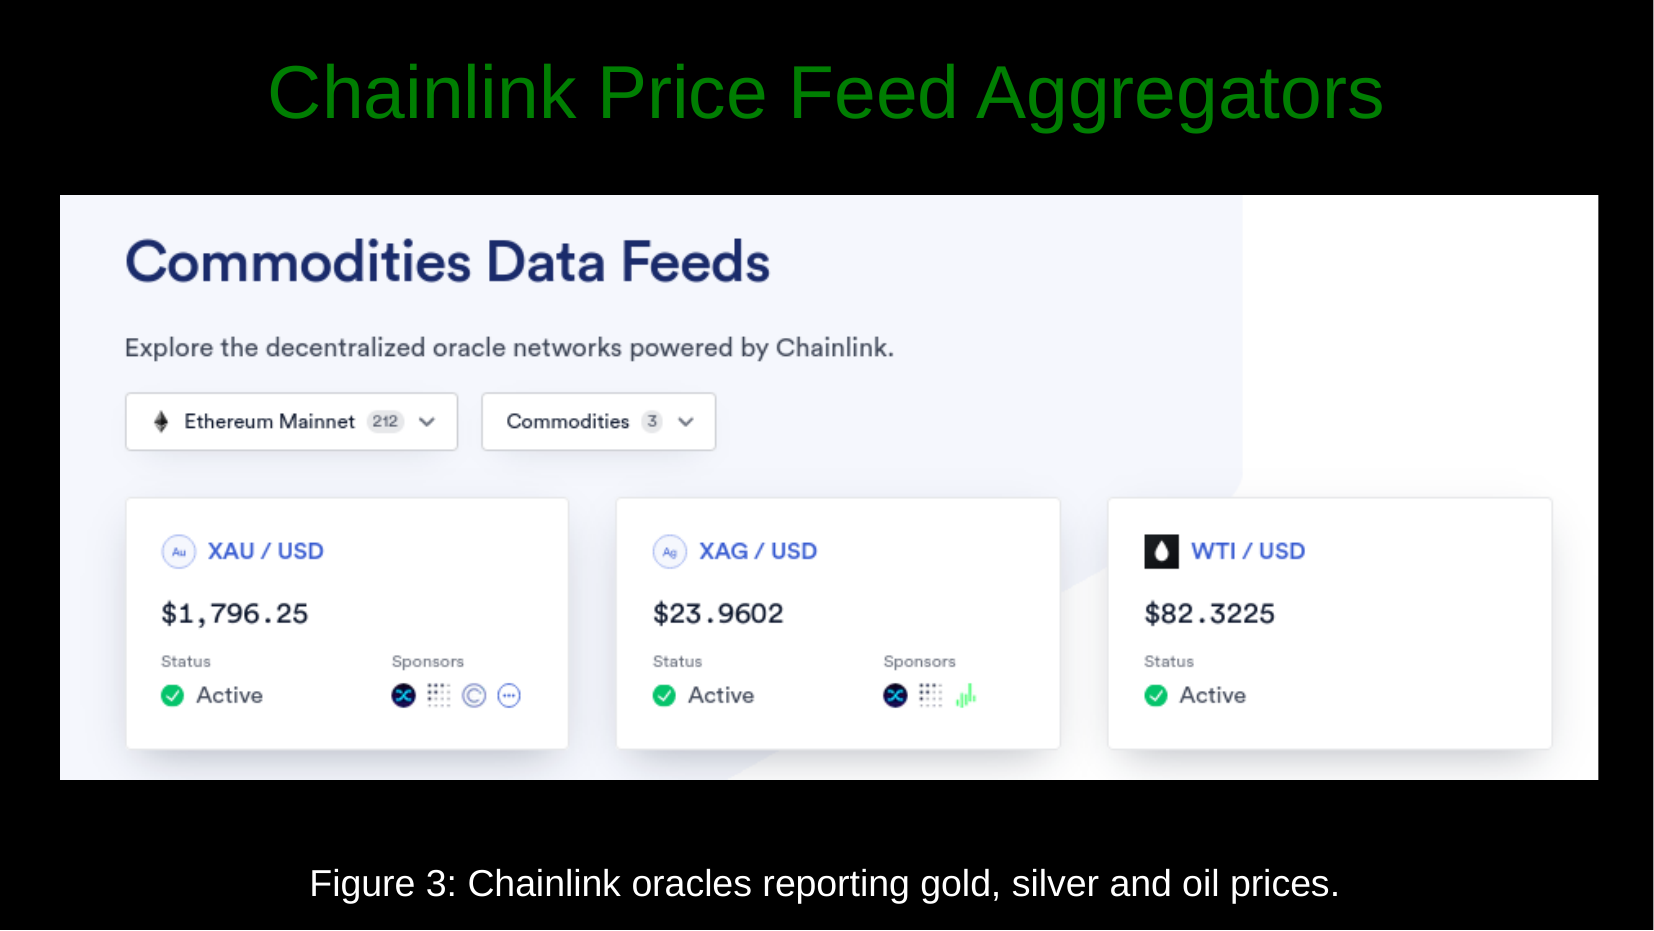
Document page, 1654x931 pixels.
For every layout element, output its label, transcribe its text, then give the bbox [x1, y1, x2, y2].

picture [60, 195, 1599, 781]
title Chainlink Price Feed Aggregators [0, 15, 1654, 171]
text_box Figure 3: Chainlink oracles reporting gold, silver and oil prices. [0, 855, 1651, 931]
